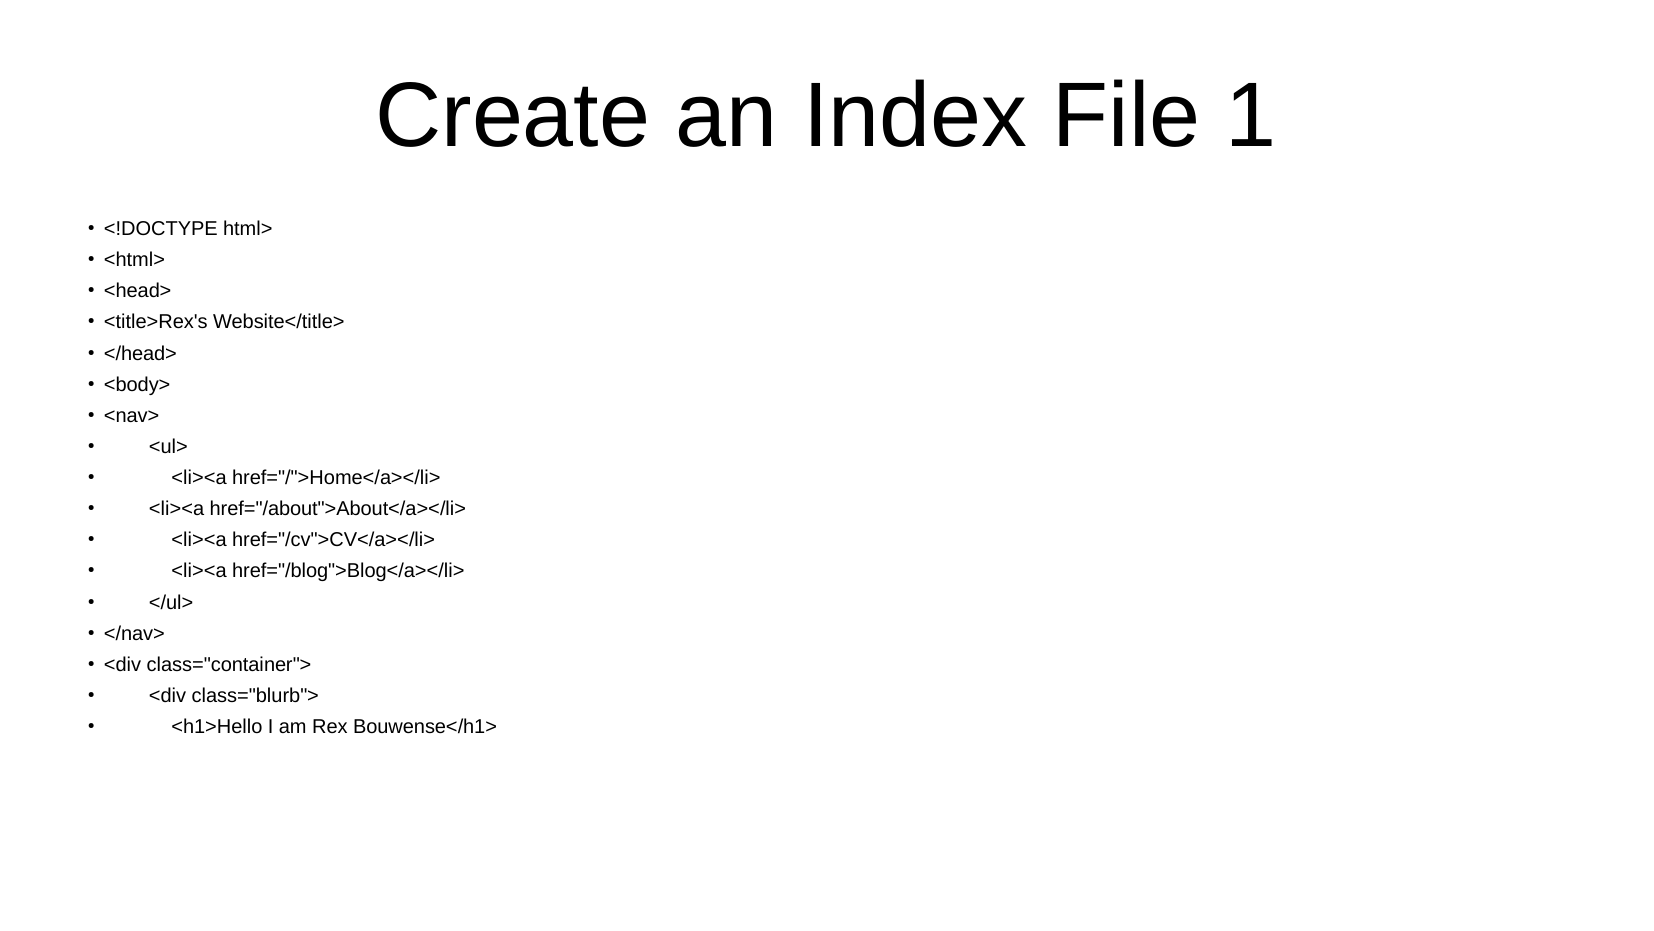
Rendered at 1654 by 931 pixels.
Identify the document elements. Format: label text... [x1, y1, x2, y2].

list <!DOCTYPE html> <html> <head> <title>Rex's Website</title> </head> <body> <nav> <ul> <li><a href="/">Home</a></li> <li><a href="/about">About</a></li> <li><a href="/cv">CV</a></li> <li><a href="/blog">Blog</a></li> </ul> </nav> <div class="container"> <div class="blurb"> <h1>Hello I am Rex Bouwense</h1> [82, 217, 1571, 758]
title Create an Index File 1 [82, 37, 1571, 193]
